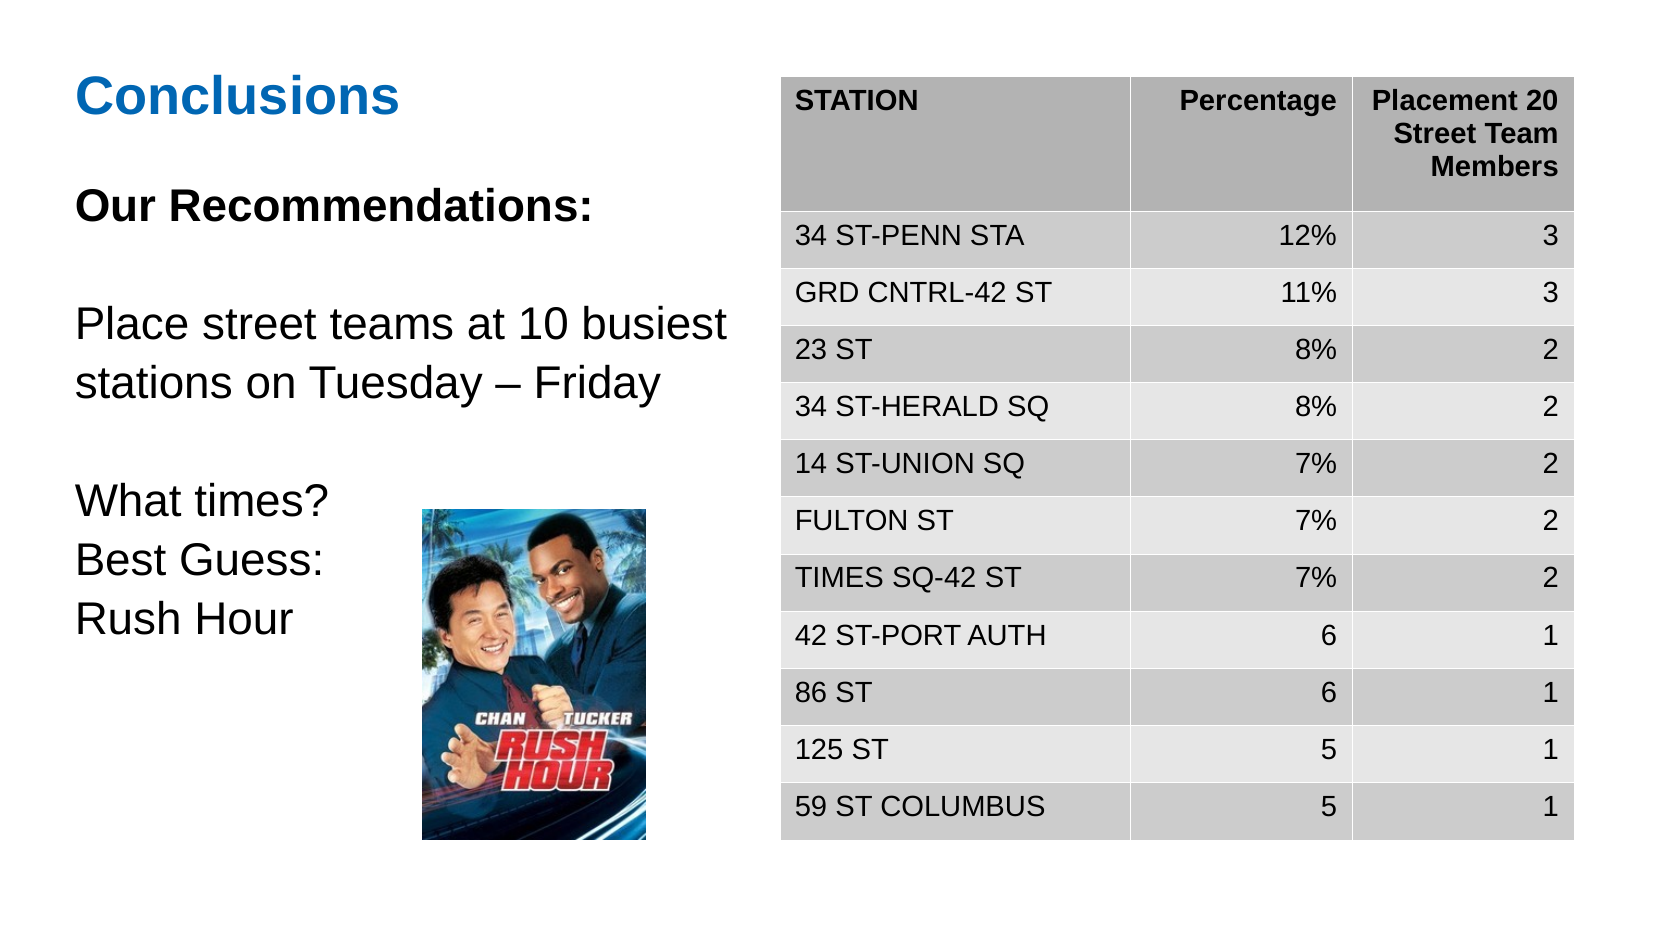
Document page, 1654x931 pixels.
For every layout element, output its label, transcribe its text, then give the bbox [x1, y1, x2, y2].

table_cell 1 [1353, 726, 1574, 782]
text_box Our Recommendations: Place street teams at 10 busiest stations on Tuesday – Friday What times? Best Guess: Rush Hour [60, 165, 856, 856]
table_cell 3 [1353, 269, 1574, 325]
table_cell 12% [1131, 212, 1352, 268]
table_cell FULTON ST [781, 497, 1130, 554]
table_cell 1 [1353, 783, 1574, 840]
table_header STATION [781, 77, 1130, 211]
table_cell TIMES SQ-42 ST [781, 555, 1130, 611]
title Conclusions [0, 11, 466, 181]
table_cell 7% [1131, 555, 1352, 611]
table_cell 125 ST [781, 726, 1130, 782]
table_cell 59 ST COLUMBUS [781, 783, 1130, 840]
table_cell 8% [1131, 326, 1352, 382]
table_cell 6 [1131, 669, 1352, 725]
table_cell GRD CNTRL-42 ST [781, 269, 1130, 325]
table_cell 2 [1353, 497, 1574, 554]
picture [638, 818, 646, 829]
table_cell 11% [1131, 269, 1352, 325]
table_cell 2 [1353, 326, 1574, 382]
table_cell 23 ST [781, 326, 1130, 382]
table_cell 34 ST-PENN STA [781, 212, 1130, 268]
table_cell 2 [1353, 555, 1574, 611]
table_cell 8% [1131, 383, 1352, 439]
table_cell 3 [1353, 212, 1574, 268]
table_cell 42 ST-PORT AUTH [781, 612, 1130, 668]
table_cell 86 ST [781, 669, 1130, 725]
table_cell 2 [1353, 440, 1574, 496]
table_cell 5 [1131, 783, 1352, 840]
picture [634, 833, 646, 841]
picture [464, 509, 493, 515]
table_cell 7% [1131, 497, 1352, 554]
table_cell 1 [1353, 669, 1574, 725]
table_cell 14 ST-UNION SQ [781, 440, 1130, 496]
table_cell 6 [1131, 612, 1352, 668]
table_header Percentage [1131, 77, 1352, 211]
table_cell 34 ST-HERALD SQ [781, 383, 1130, 439]
table_cell 1 [1353, 612, 1574, 668]
table_cell 2 [1353, 383, 1574, 439]
picture [422, 509, 646, 841]
table_cell 7% [1131, 440, 1352, 496]
table_cell 5 [1131, 726, 1352, 782]
table_header Placement 20 Street Team Members [1353, 77, 1574, 211]
